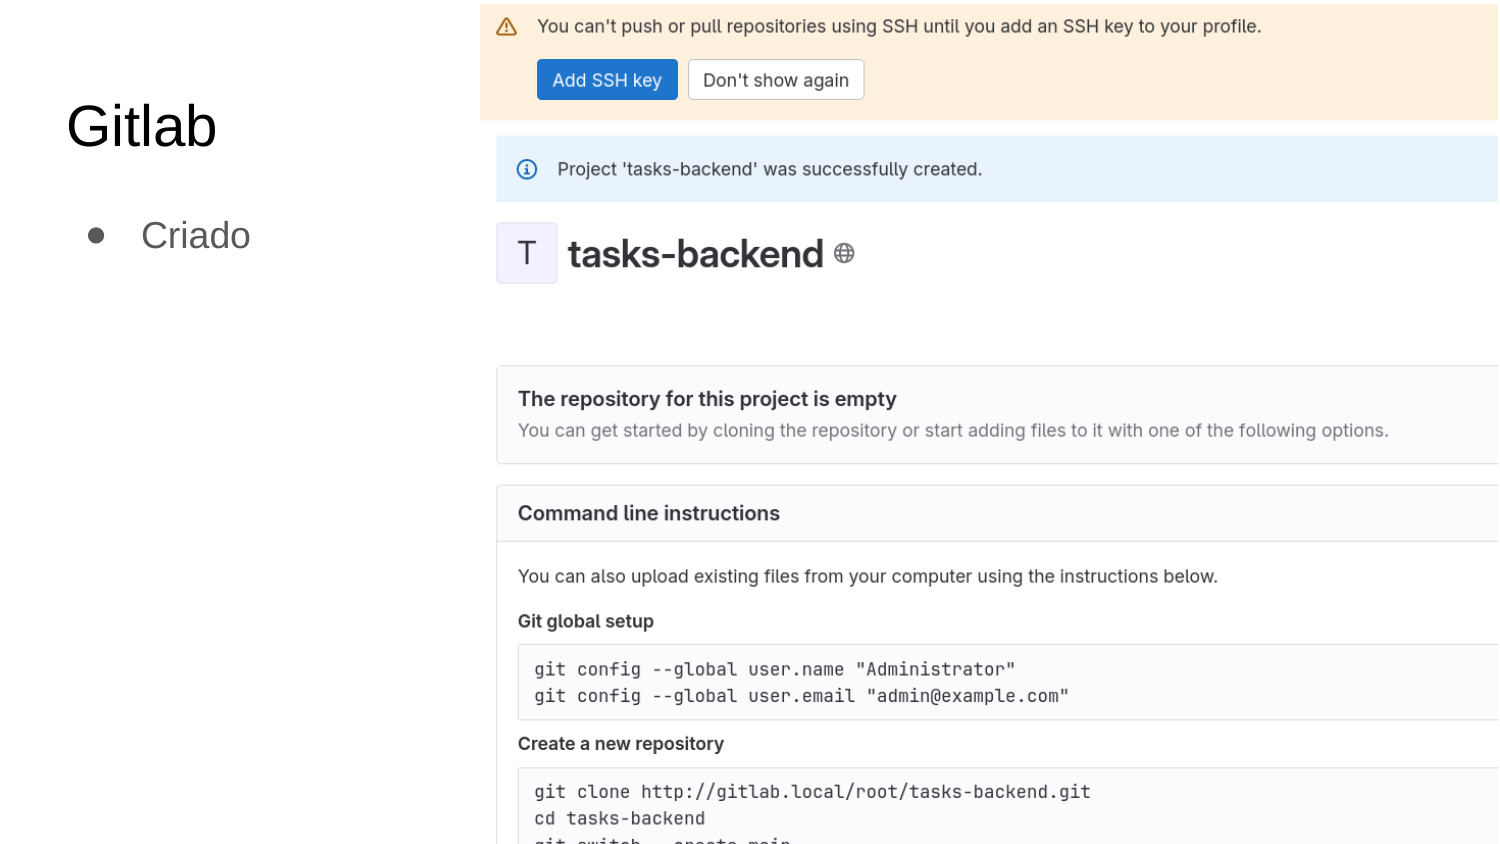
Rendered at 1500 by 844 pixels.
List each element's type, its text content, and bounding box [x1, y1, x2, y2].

list Criado [51, 189, 480, 750]
picture [480, 4, 1498, 844]
title Gitlab [51, 72, 480, 167]
